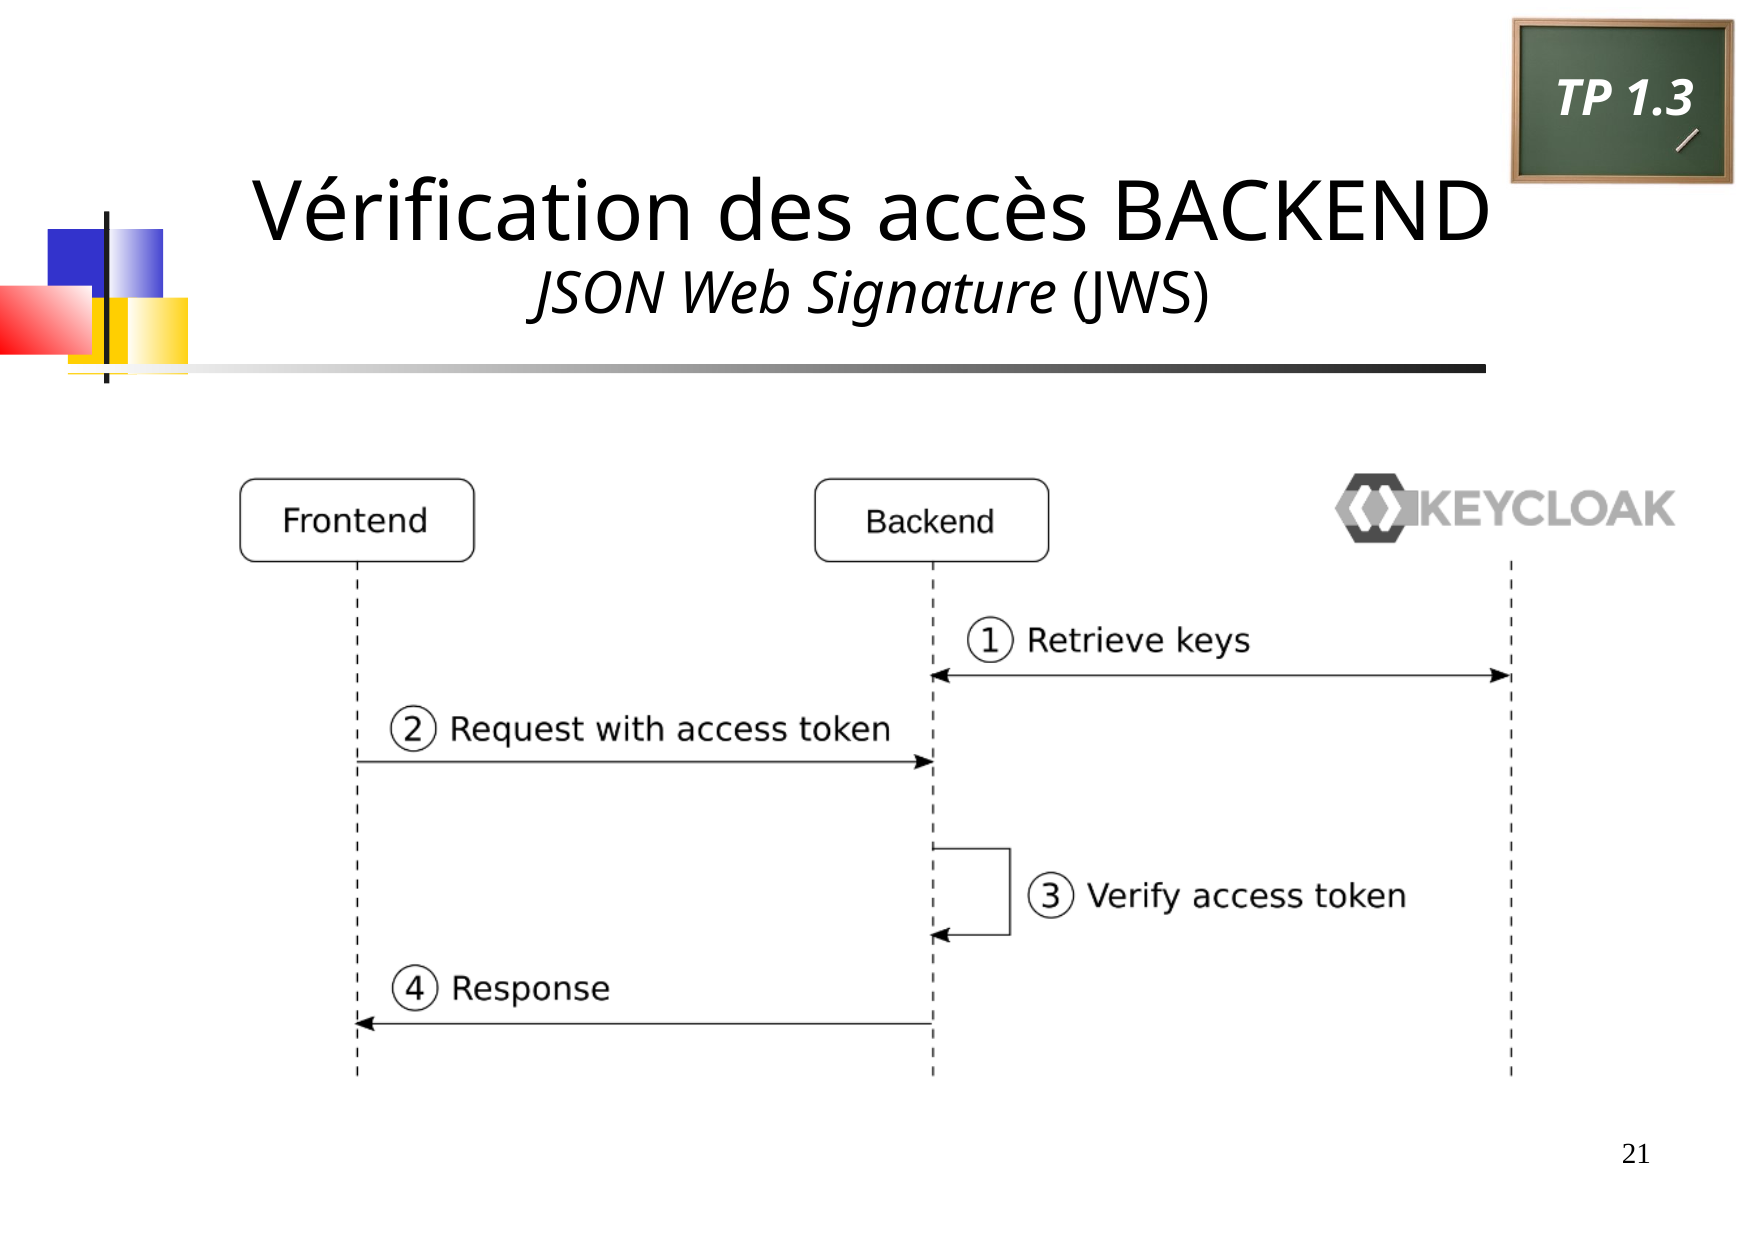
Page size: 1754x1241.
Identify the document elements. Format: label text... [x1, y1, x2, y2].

text_box TP 1.3 [1537, 70, 1711, 133]
picture [1500, 7, 1744, 196]
title Vérification des accès BACKEND JSON Web Signature (JWS) [179, 139, 1567, 351]
picture [237, 471, 1678, 1086]
